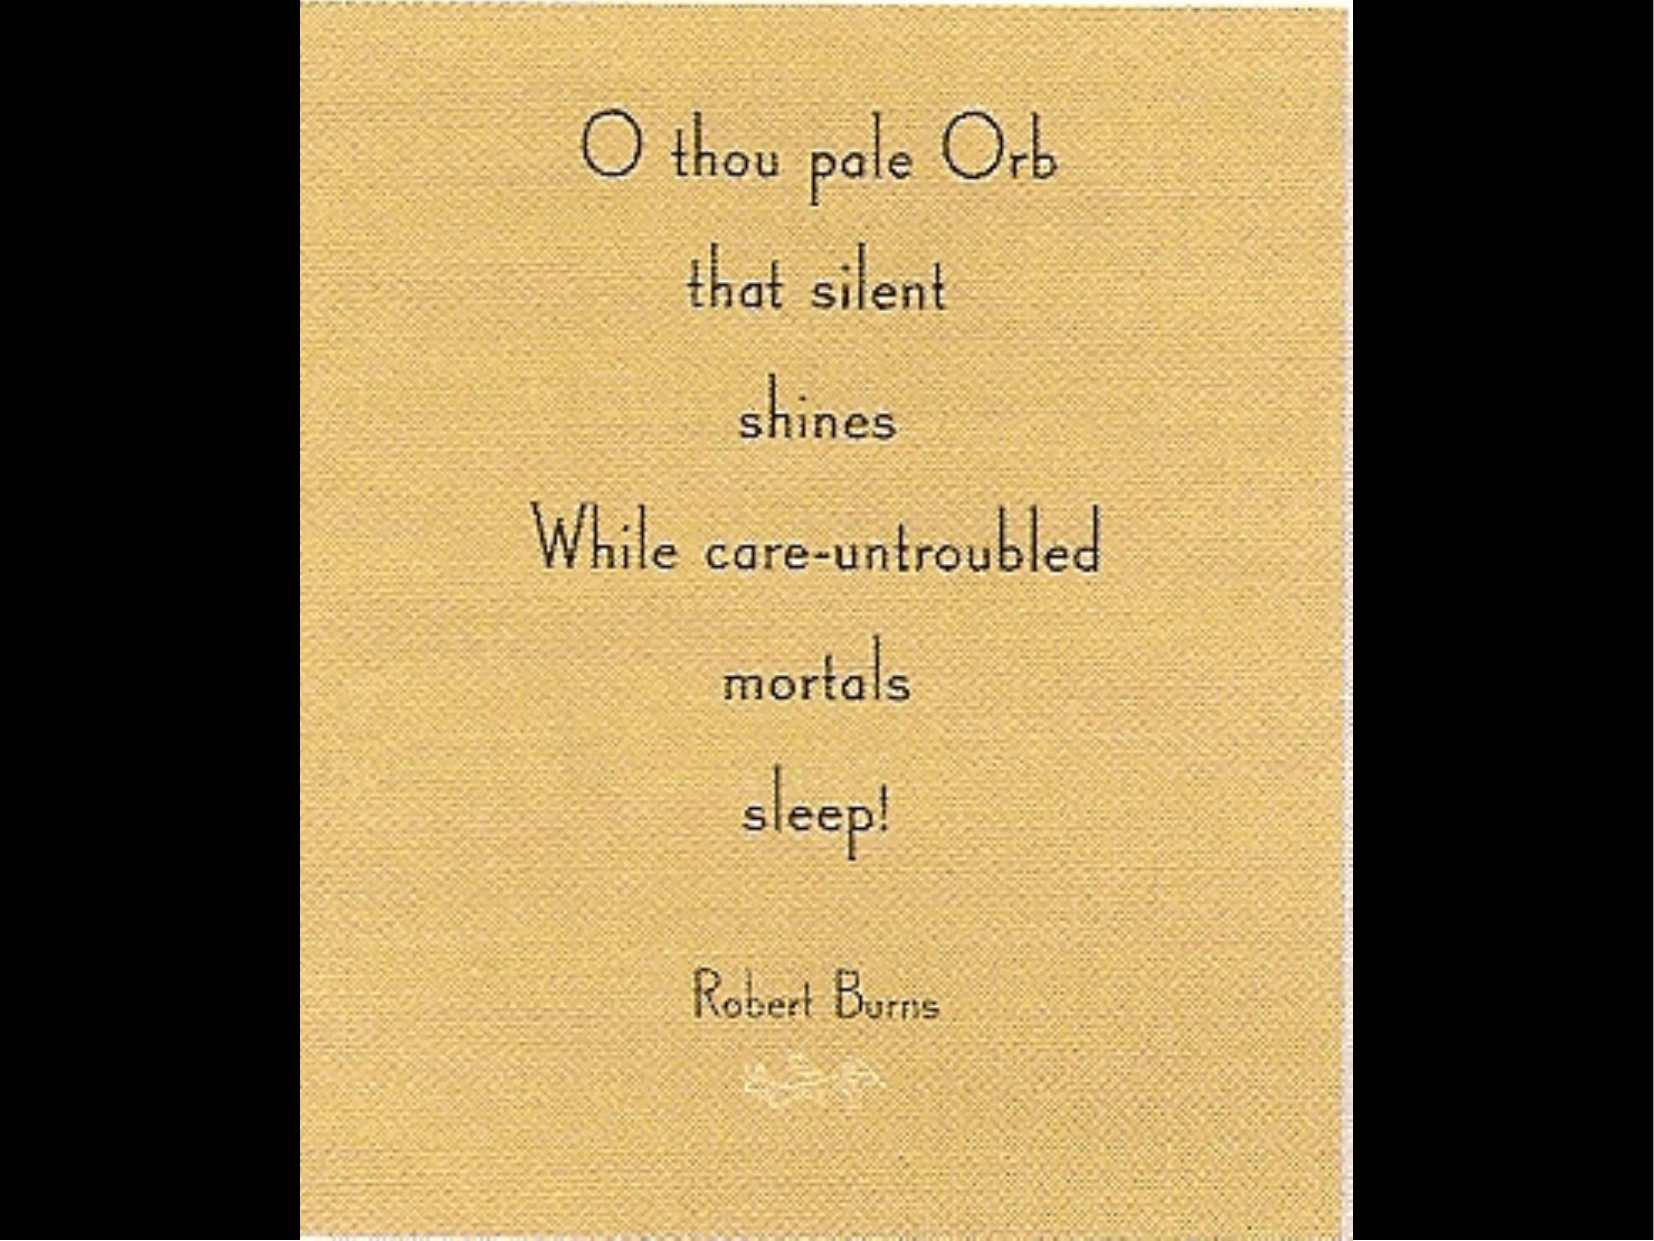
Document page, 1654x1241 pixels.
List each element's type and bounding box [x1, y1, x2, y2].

picture [300, 0, 1353, 1241]
